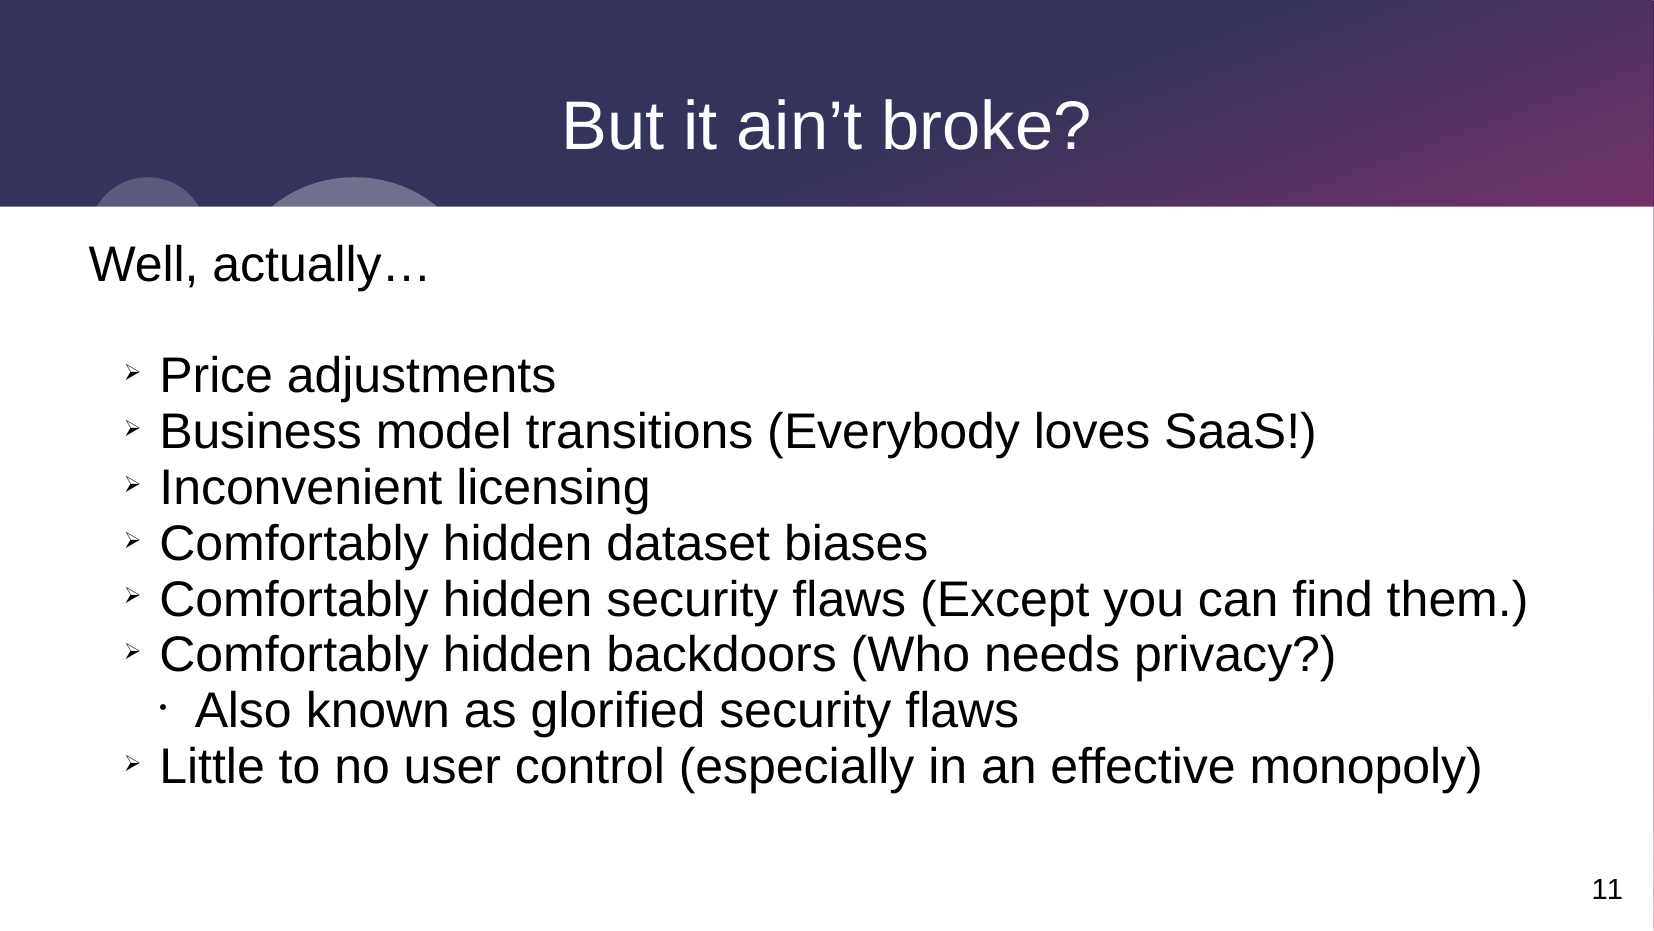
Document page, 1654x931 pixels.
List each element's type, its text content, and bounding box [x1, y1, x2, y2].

subtitle Well, actually… Price adjustments Business model transitions (Everybody loves SaaS!) Inconvenient licensing Comfortably hidden dataset biases Comfortably hidden security flaws (Except you can find them.) Comfortably hidden backdoors (Who needs privacy?) Also known as glorified security flaws Little to no user control (especially in an effective monopoly) [88, 236, 1565, 827]
title But it ain’t broke? [88, 44, 1565, 207]
